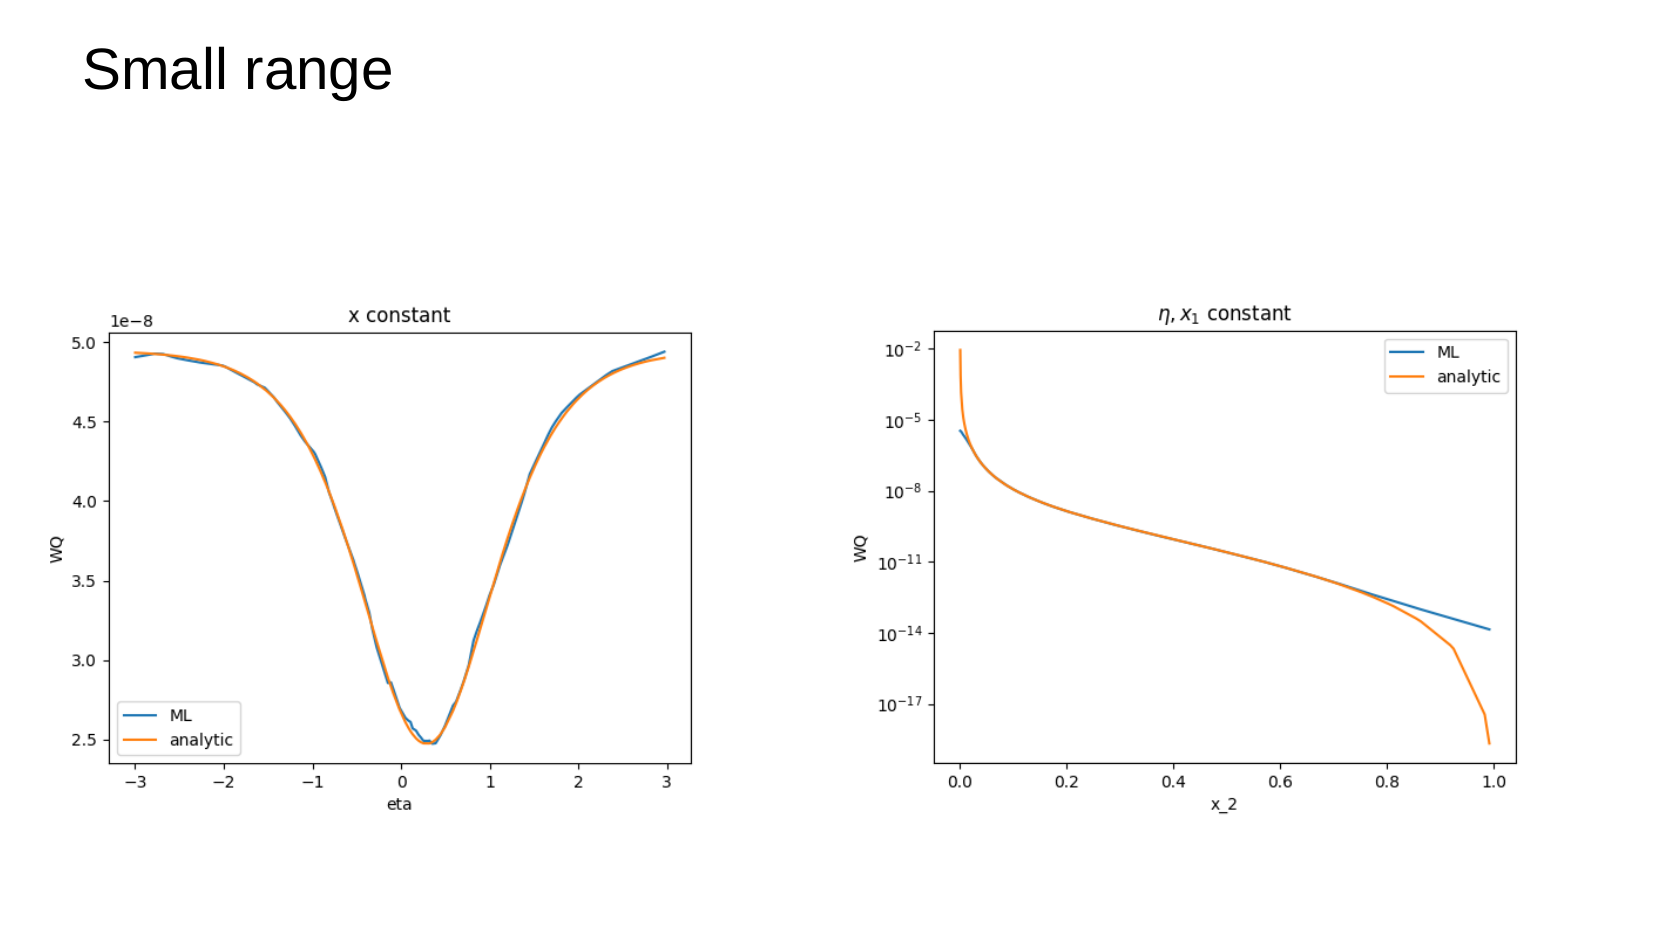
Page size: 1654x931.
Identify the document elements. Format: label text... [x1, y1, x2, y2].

title Small range [82, 37, 1571, 193]
picture [840, 263, 1591, 826]
picture [15, 265, 766, 826]
